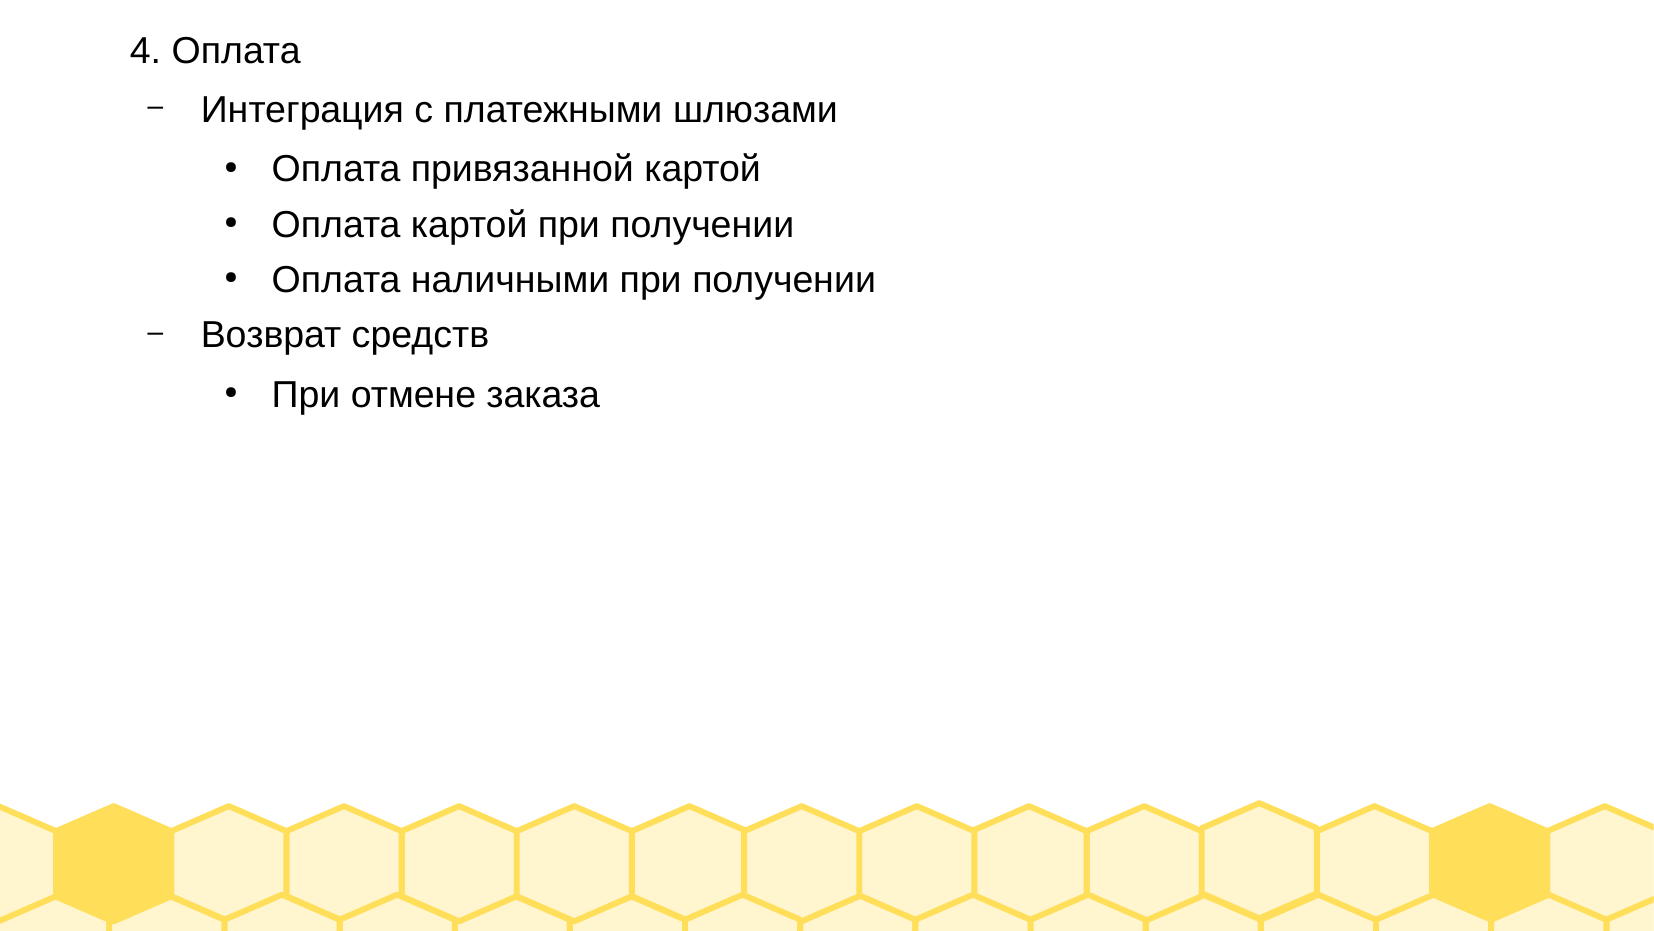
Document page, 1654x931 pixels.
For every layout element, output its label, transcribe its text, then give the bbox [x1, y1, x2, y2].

list 4. Оплата Интеграция с платежными шлюзами Оплата привязанной картой Оплата картой при получении Оплата наличными при получении Возврат средств При отмене заказа [59, 29, 1536, 768]
